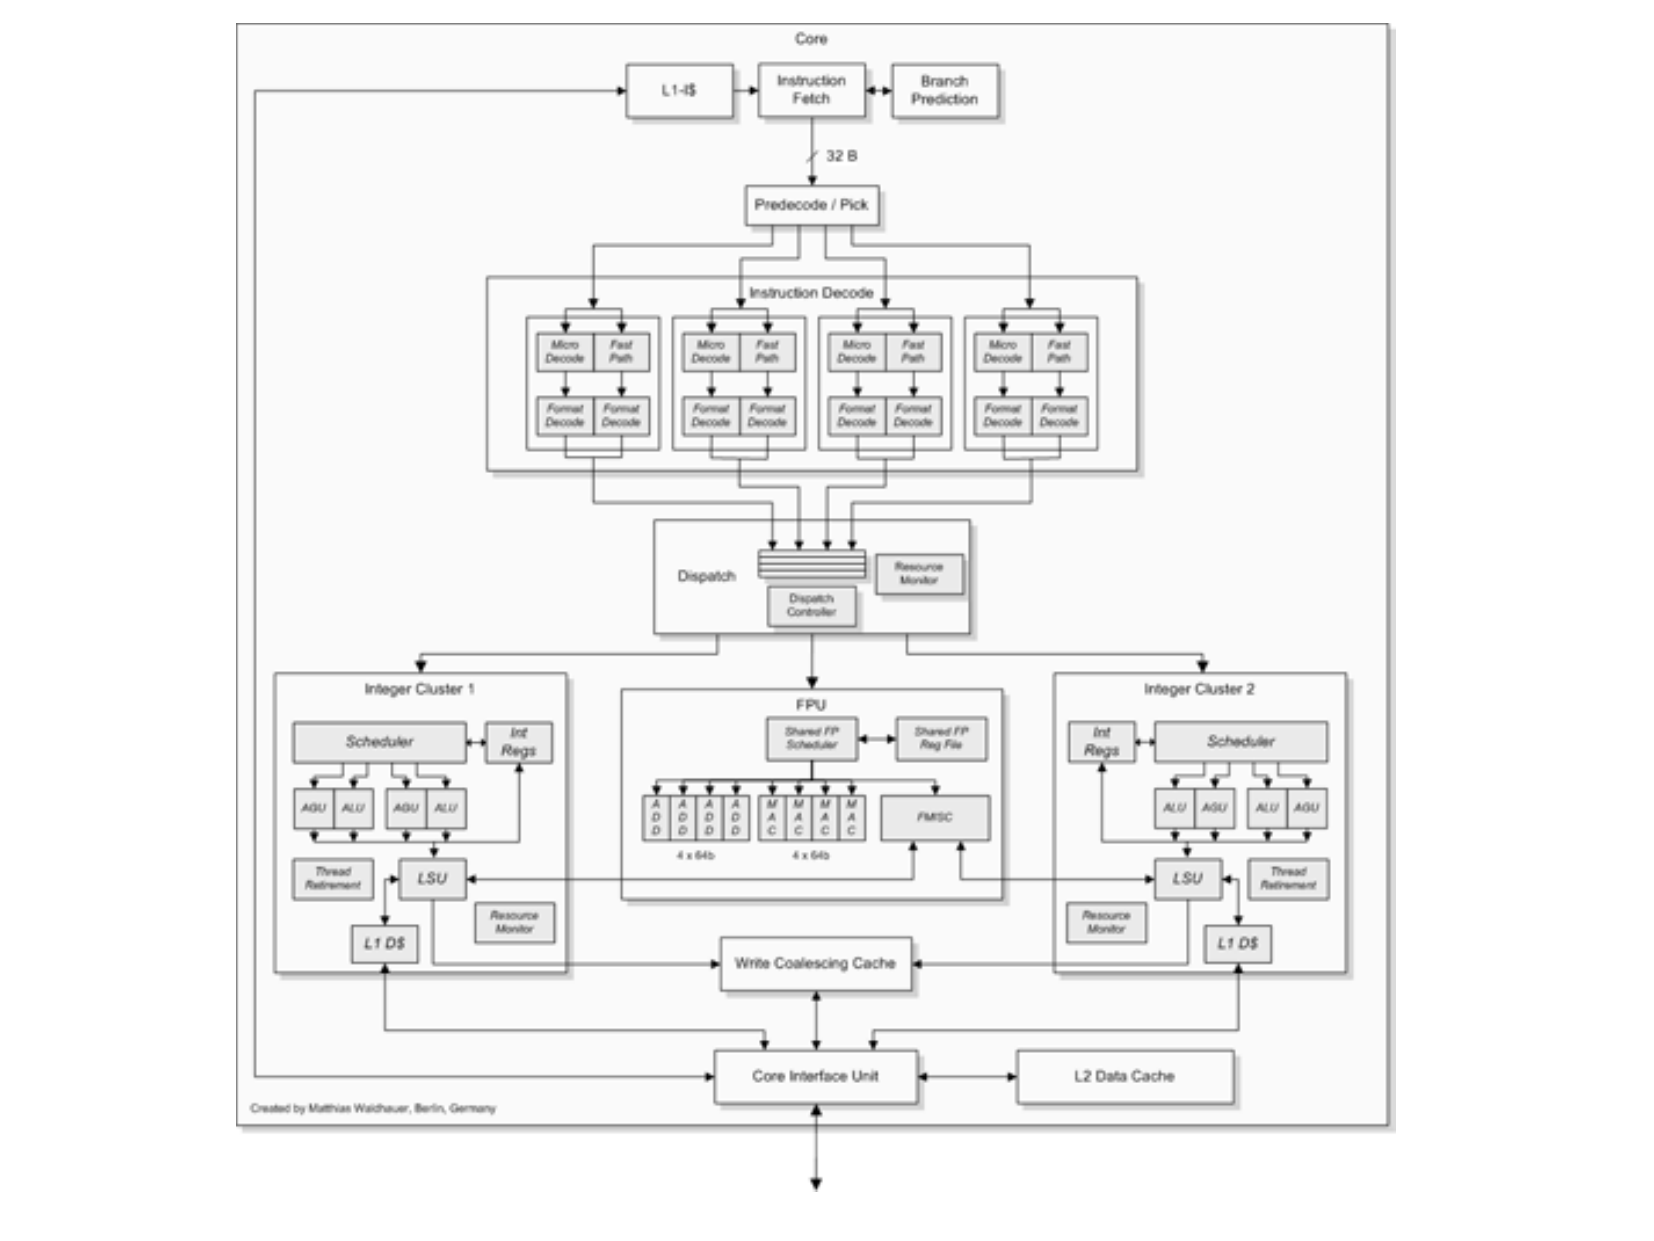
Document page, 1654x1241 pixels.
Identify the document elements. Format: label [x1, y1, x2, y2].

picture [236, 23, 1396, 1193]
